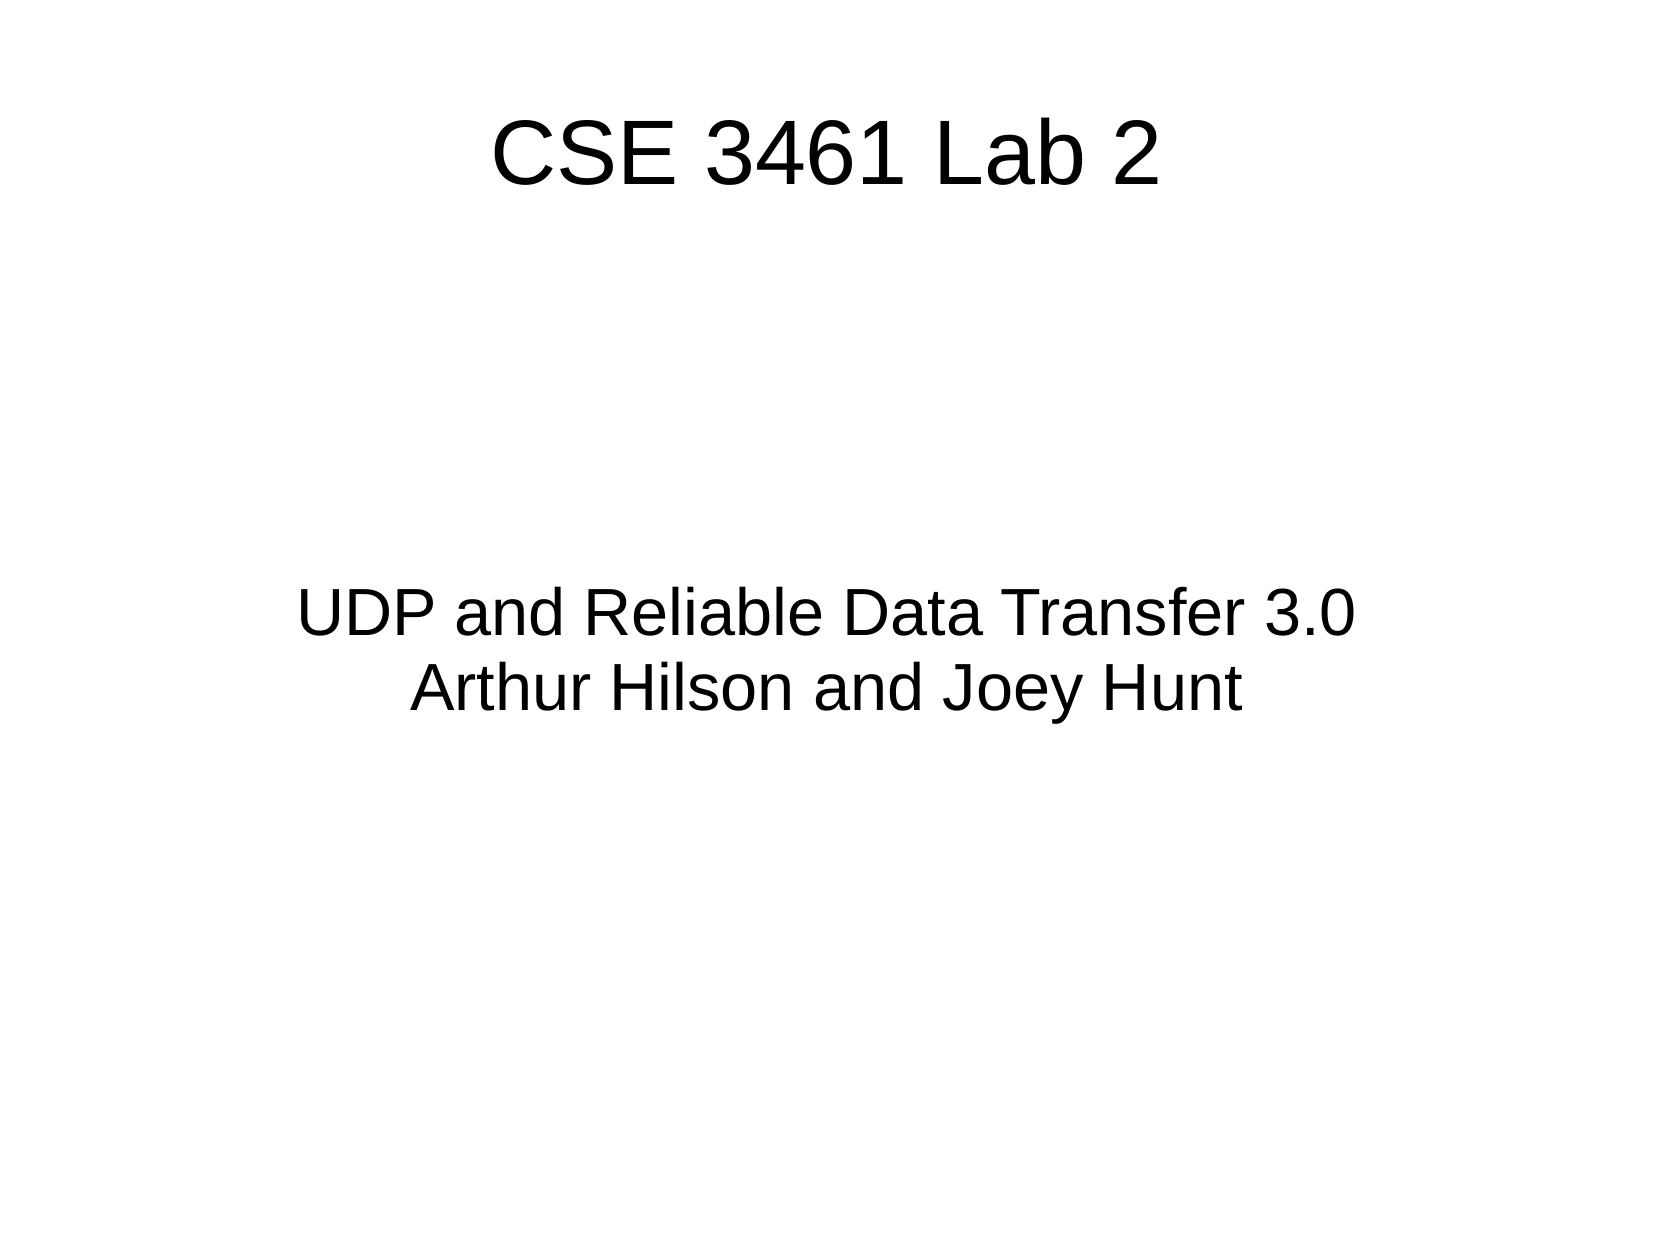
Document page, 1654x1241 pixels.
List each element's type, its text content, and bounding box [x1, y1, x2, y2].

subtitle UDP and Reliable Data Transfer 3.0 Arthur Hilson and Joey Hunt [82, 290, 1571, 1010]
title CSE 3461 Lab 2 [82, 49, 1571, 257]
